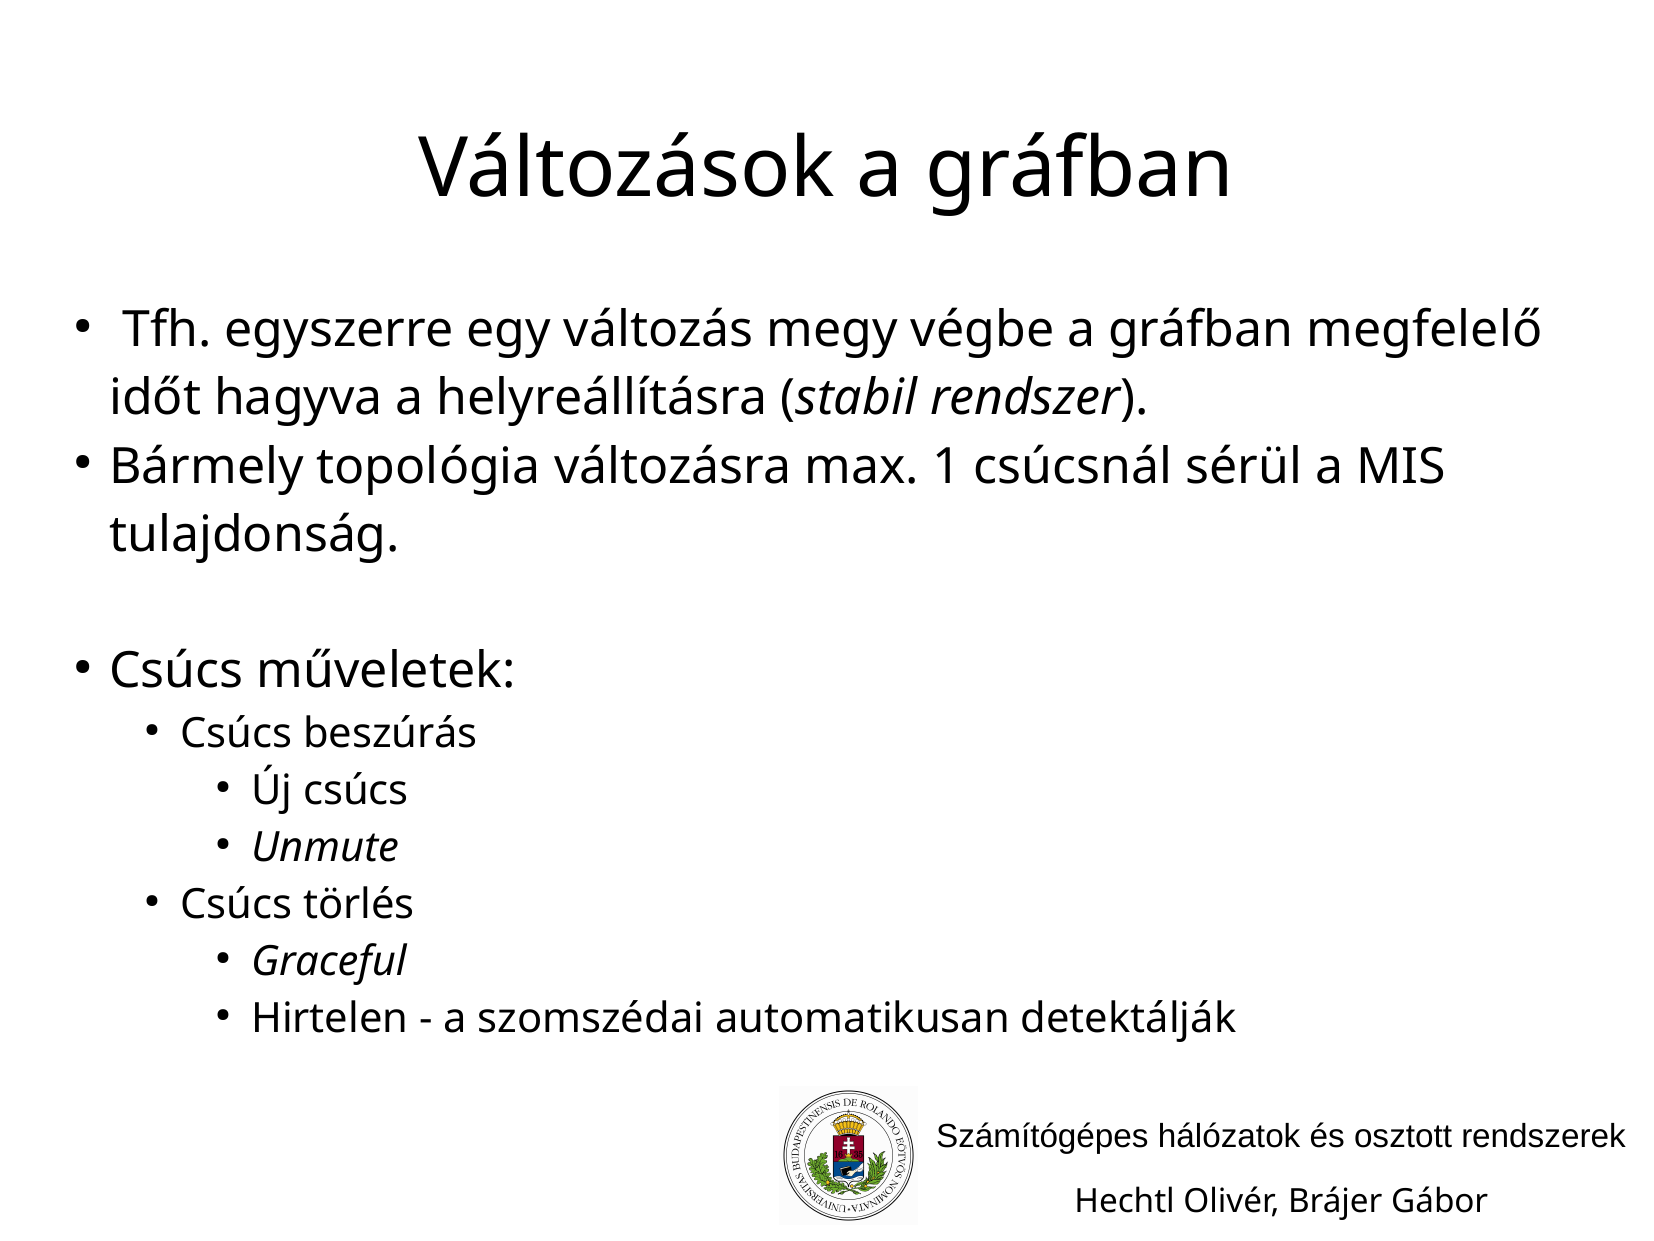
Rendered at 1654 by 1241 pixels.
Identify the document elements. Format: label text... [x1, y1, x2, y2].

text_box Hechtl Olivér, Brájer Gábor [944, 1169, 1619, 1223]
picture [779, 1086, 918, 1225]
title Változások a gráfban [82, 82, 1571, 246]
text_box Számítógépes hálózatok és osztott rendszerek [921, 1110, 1654, 1170]
text_box Tfh. egyszerre egy változás megy végbe a gráfban megfelelő időt hagyva a helyreállításra (stabil rendszer). Bármely topológia változásra max. 1 csúcsnál sérül a MIS tulajdonság. Csúcs műveletek: Csúcs beszúrás Új csúcs Unmute Csúcs törlés Graceful Hirtelen - a szomszédai automatikusan detektálják [59, 285, 1583, 948]
